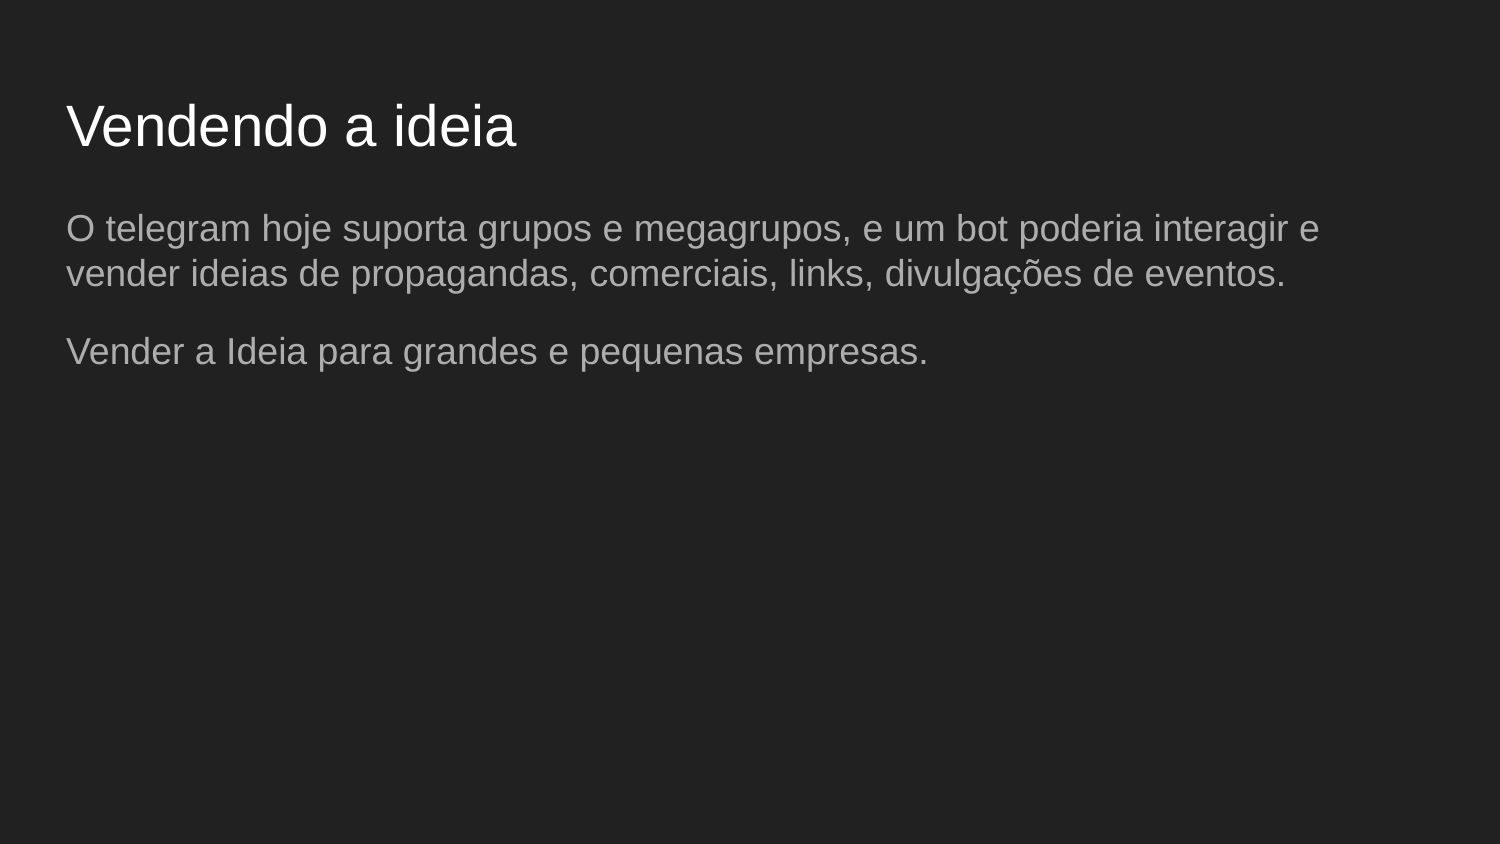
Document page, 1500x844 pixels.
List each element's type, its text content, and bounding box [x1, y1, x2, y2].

title Vendendo a ideia [51, 72, 1449, 167]
list O telegram hoje suporta grupos e megagrupos, e um bot poderia interagir e vender ideias de propagandas, comerciais, links, divulgações de eventos. Vender a Ideia para grandes e pequenas empresas. [51, 189, 1449, 750]
